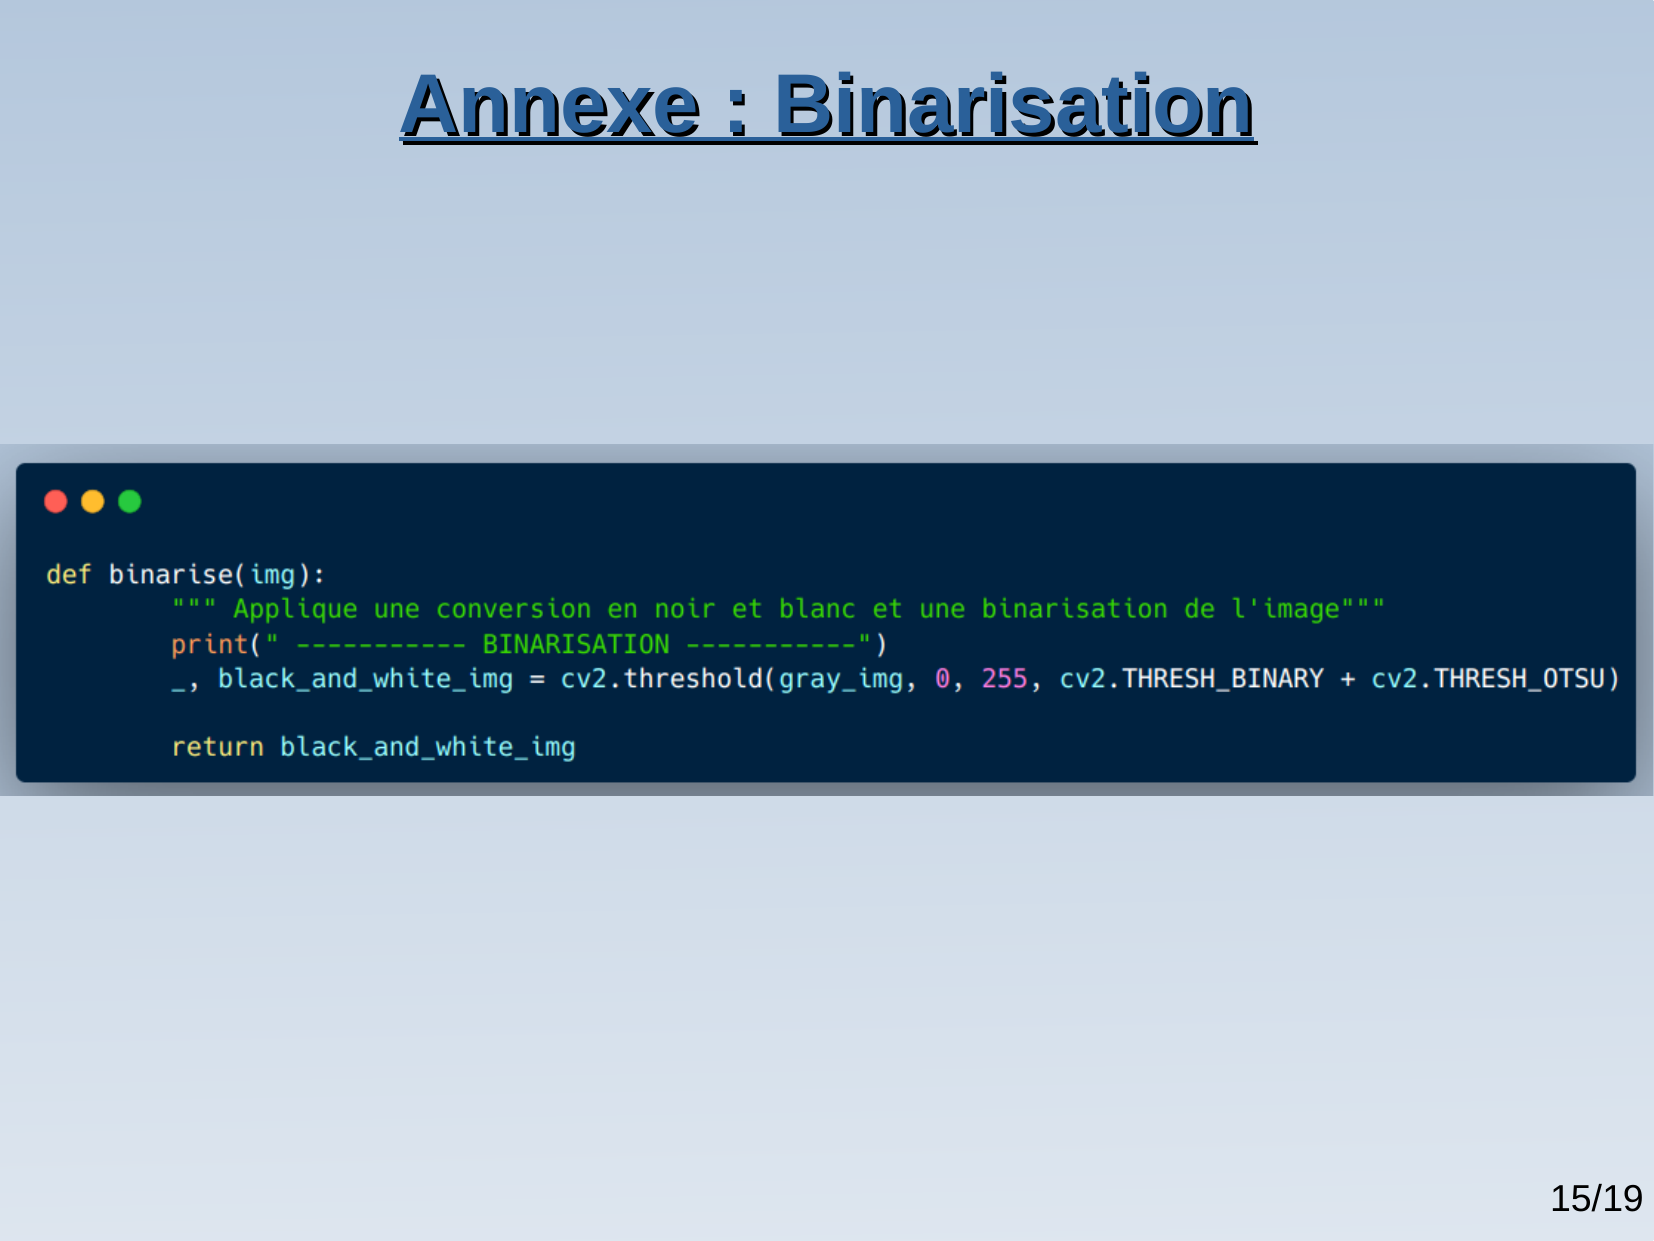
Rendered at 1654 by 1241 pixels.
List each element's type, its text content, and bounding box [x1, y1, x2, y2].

picture [0, 444, 1654, 796]
title Annexe : Binarisation [82, 0, 1571, 207]
